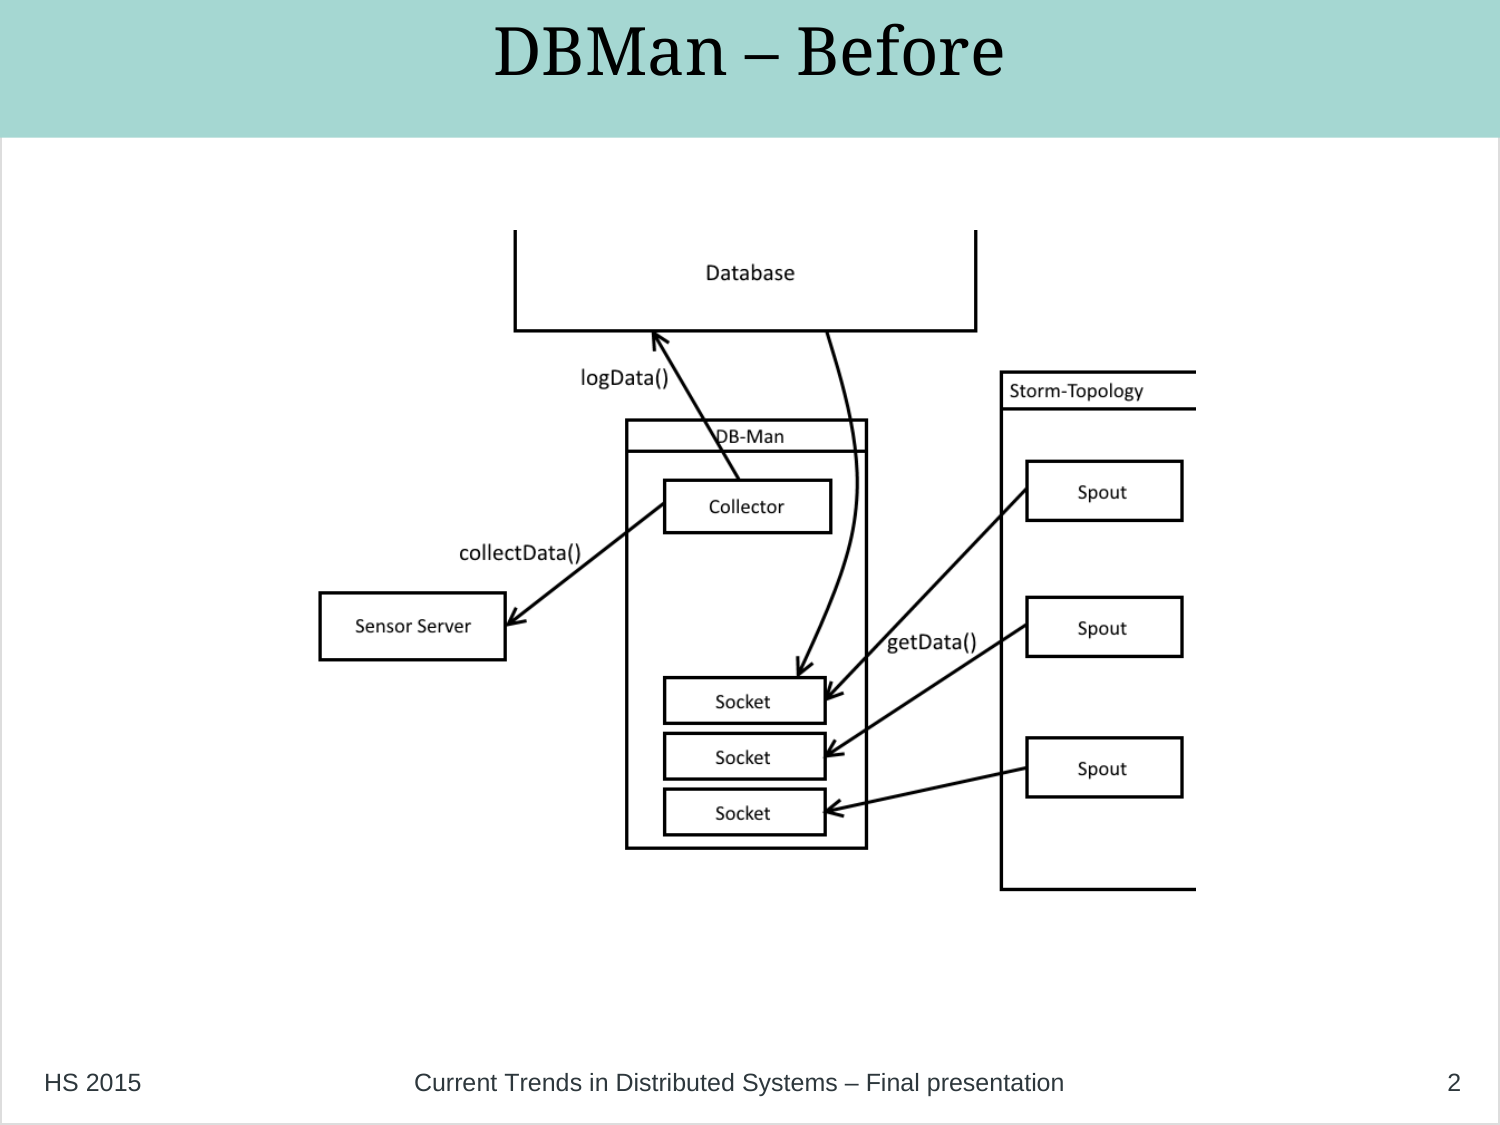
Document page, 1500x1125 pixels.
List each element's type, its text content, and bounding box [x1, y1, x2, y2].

picture [304, 230, 1196, 899]
title DBMan – Before [0, 0, 1500, 138]
text_box HS 2015 [29, 1058, 195, 1097]
text_box <number> [1375, 1058, 1477, 1097]
text_box Current Trends in Distributed Systems – Final presentation [300, 1058, 1201, 1107]
